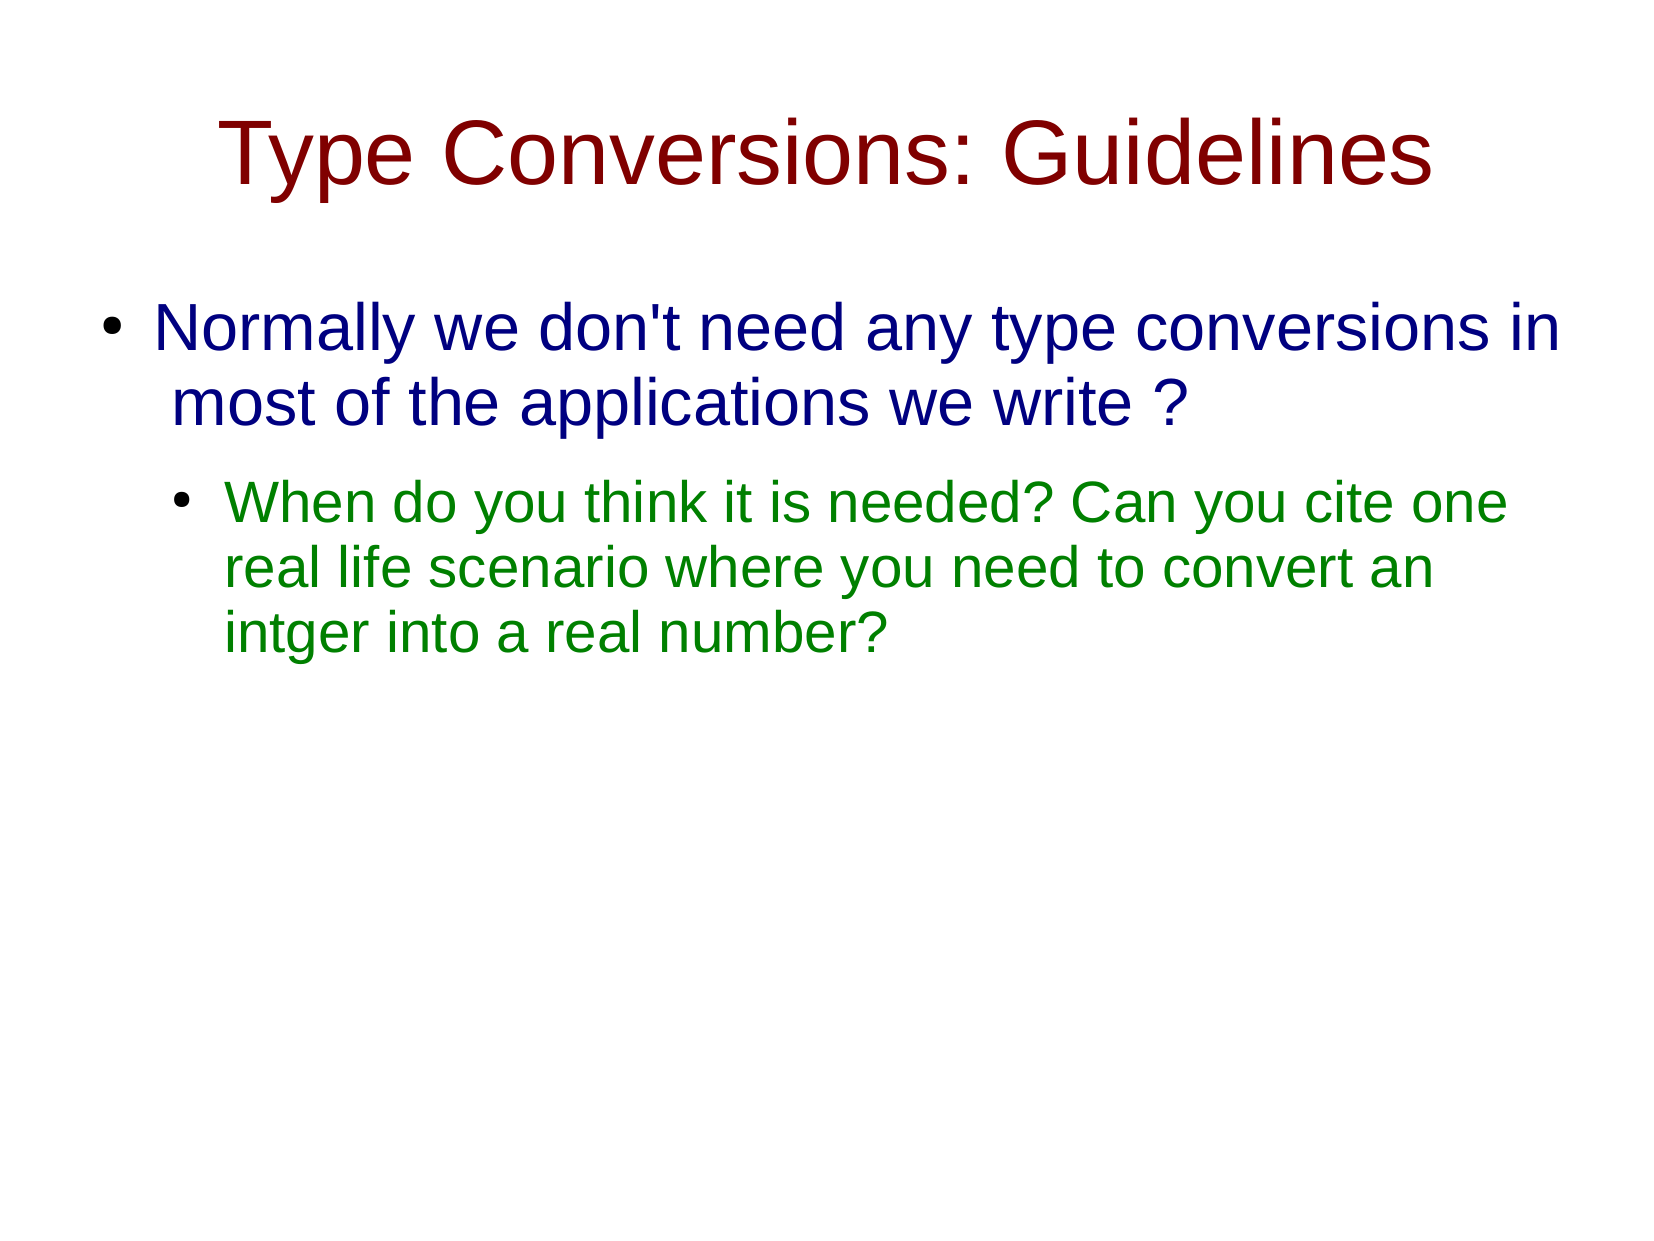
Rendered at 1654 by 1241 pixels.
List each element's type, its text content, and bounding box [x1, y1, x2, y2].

list Normally we don't need any type conversions in most of the applications we write ? When do you think it is needed? Can you cite one real life scenario where you need to convert an intger into a real number? [82, 290, 1571, 1010]
title Type Conversions: Guidelines [82, 49, 1571, 257]
